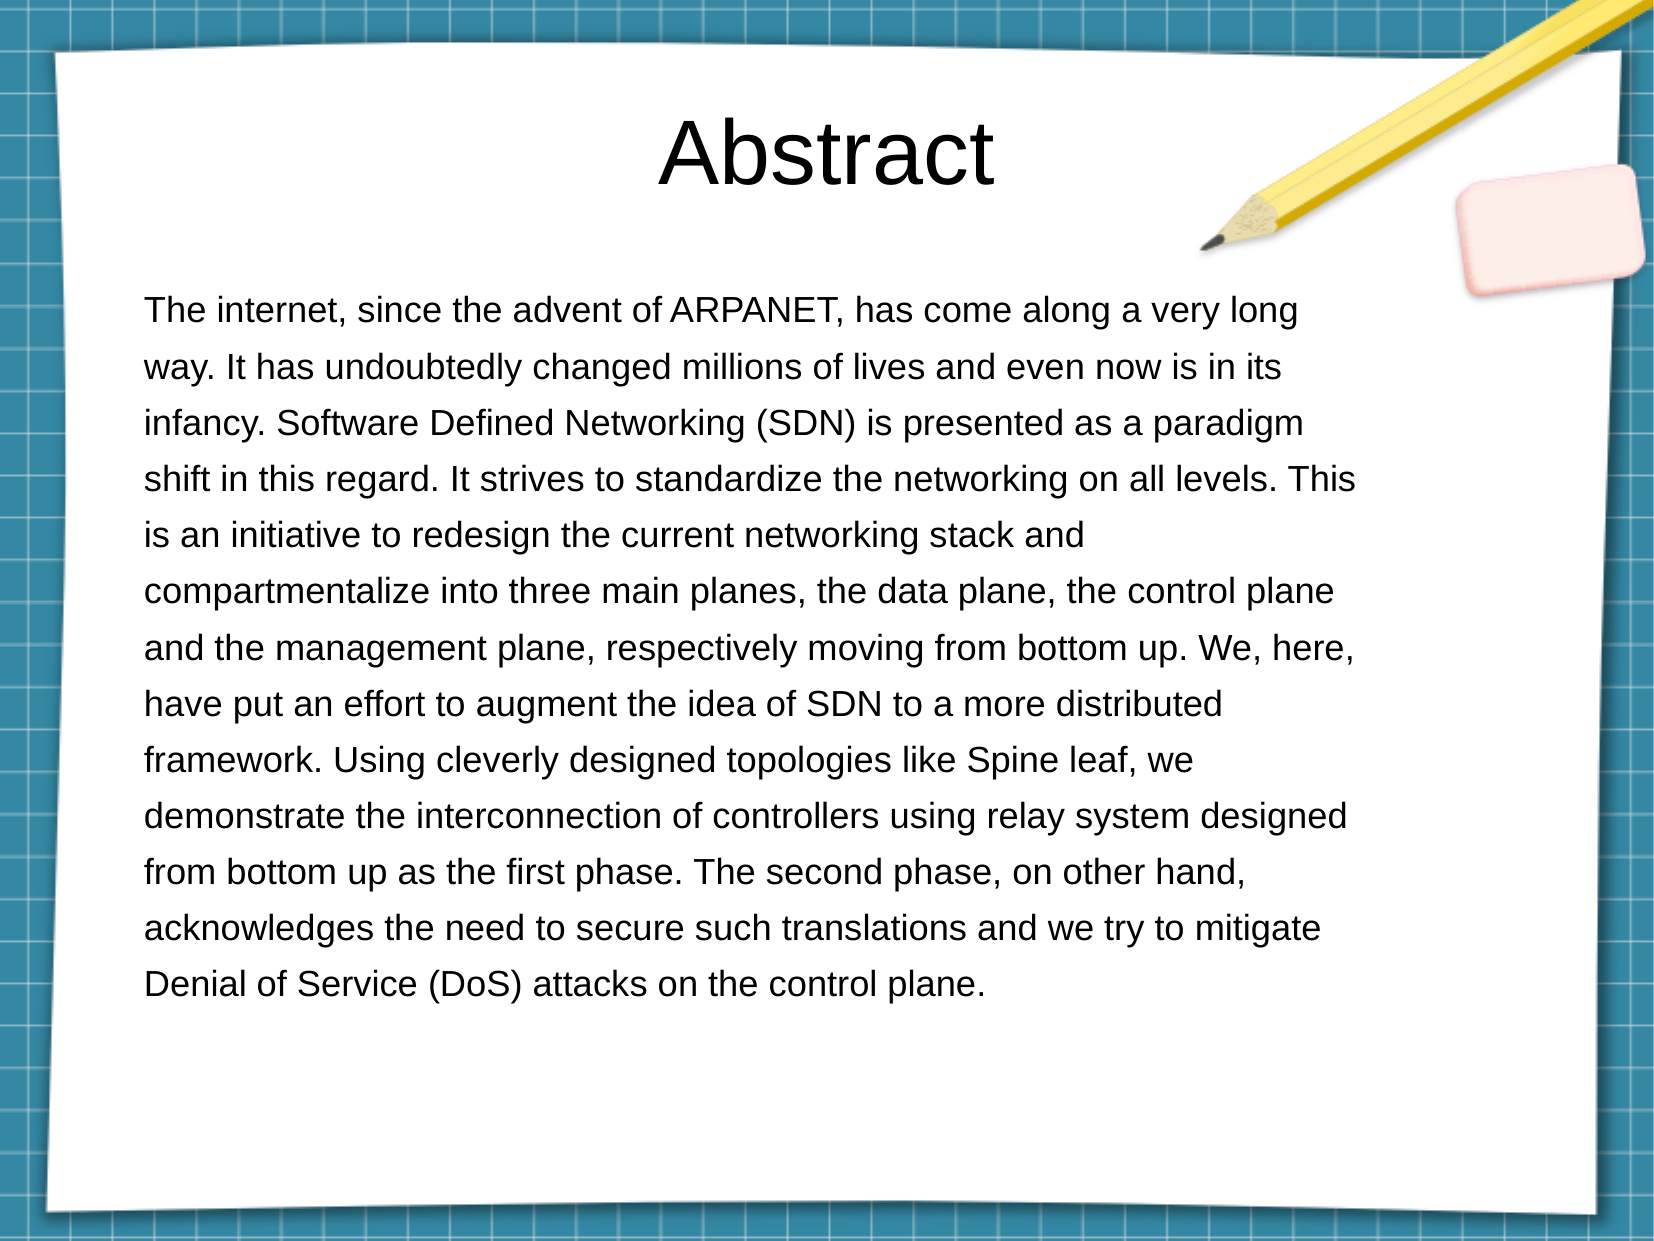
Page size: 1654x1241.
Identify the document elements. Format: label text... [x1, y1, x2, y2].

list The internet, since the advent of ARPANET, has come along a very long way. It has undoubtedly changed millions of lives and even now is in its infancy. Software Defined Networking (SDN) is presented as a paradigm shift in this regard. It strives to standardize the networking on all levels. This is an initiative to redesign the current networking stack and compartmentalize into three main planes, the data plane, the control plane and the management plane, respectively moving from bottom up. We, here, have put an effort to augment the idea of SDN to a more distributed framework. Using cleverly designed topologies like Spine leaf, we demonstrate the interconnection of controllers using relay system designed from bottom up as the first phase. The second phase, on other hand, acknowledges the need to secure such translations and we try to mitigate Denial of Service (DoS) attacks on the control plane. [82, 290, 1571, 1010]
title Abstract [82, 49, 1571, 257]
picture [0, 0, 1654, 1241]
